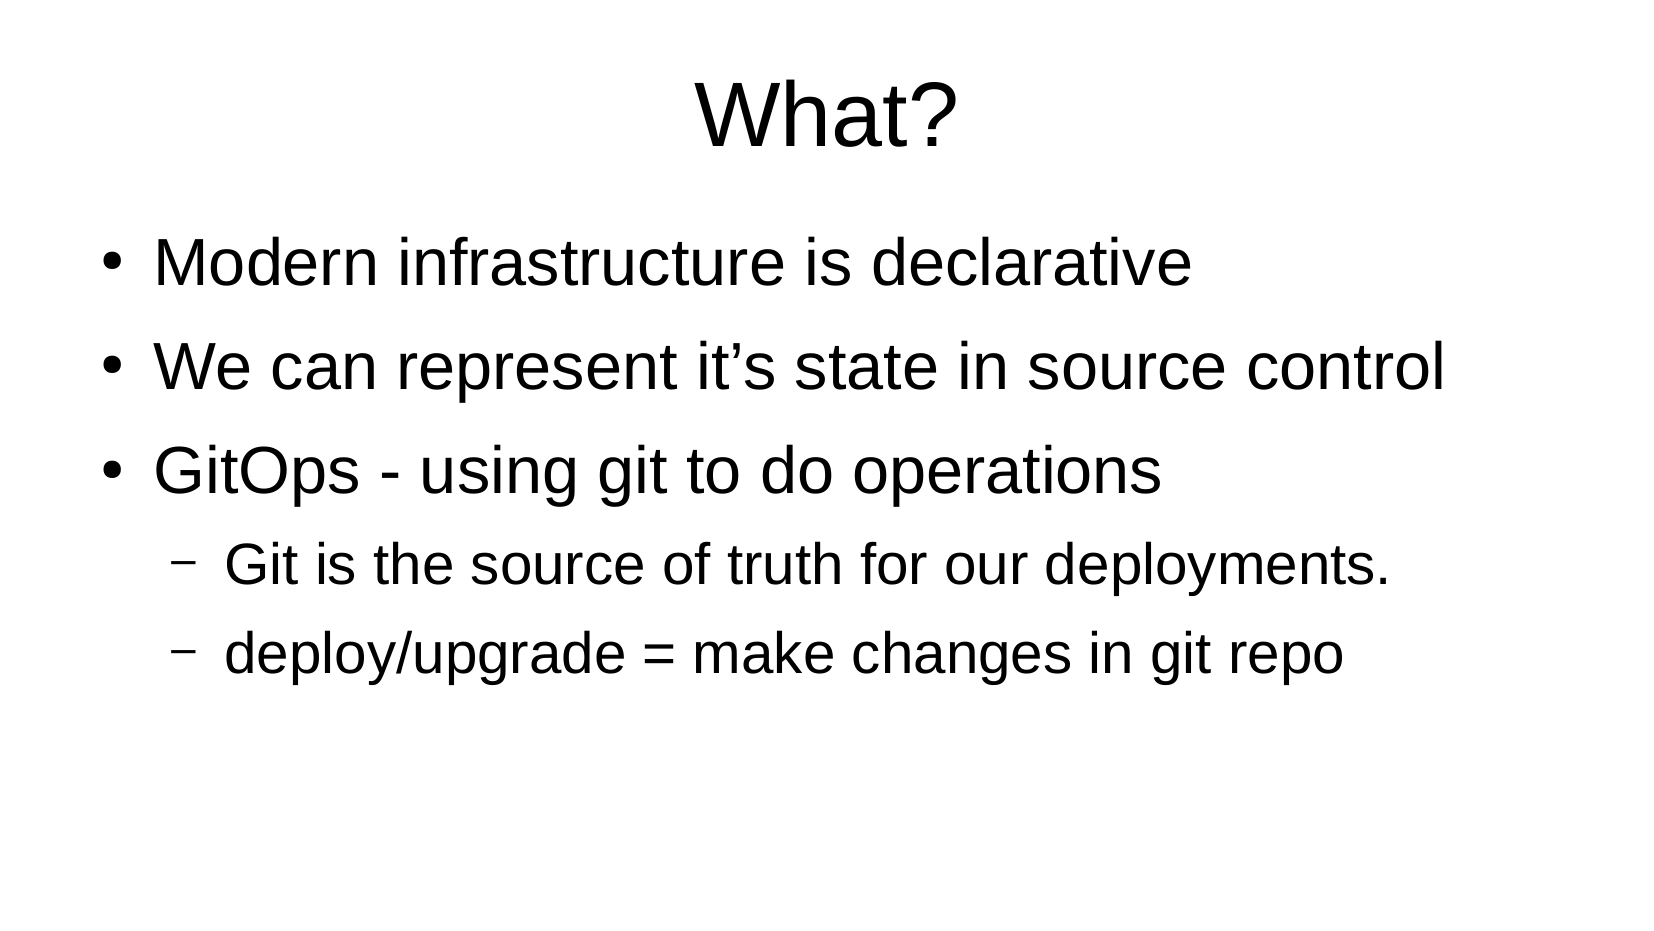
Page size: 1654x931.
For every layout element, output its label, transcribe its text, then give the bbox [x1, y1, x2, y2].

list Modern infrastructure is declarative We can represent it’s state in source control GitOps - using git to do operations Git is the source of truth for our deployments. deploy/upgrade = make changes in git repo [82, 225, 1571, 765]
title What? [82, 37, 1571, 193]
